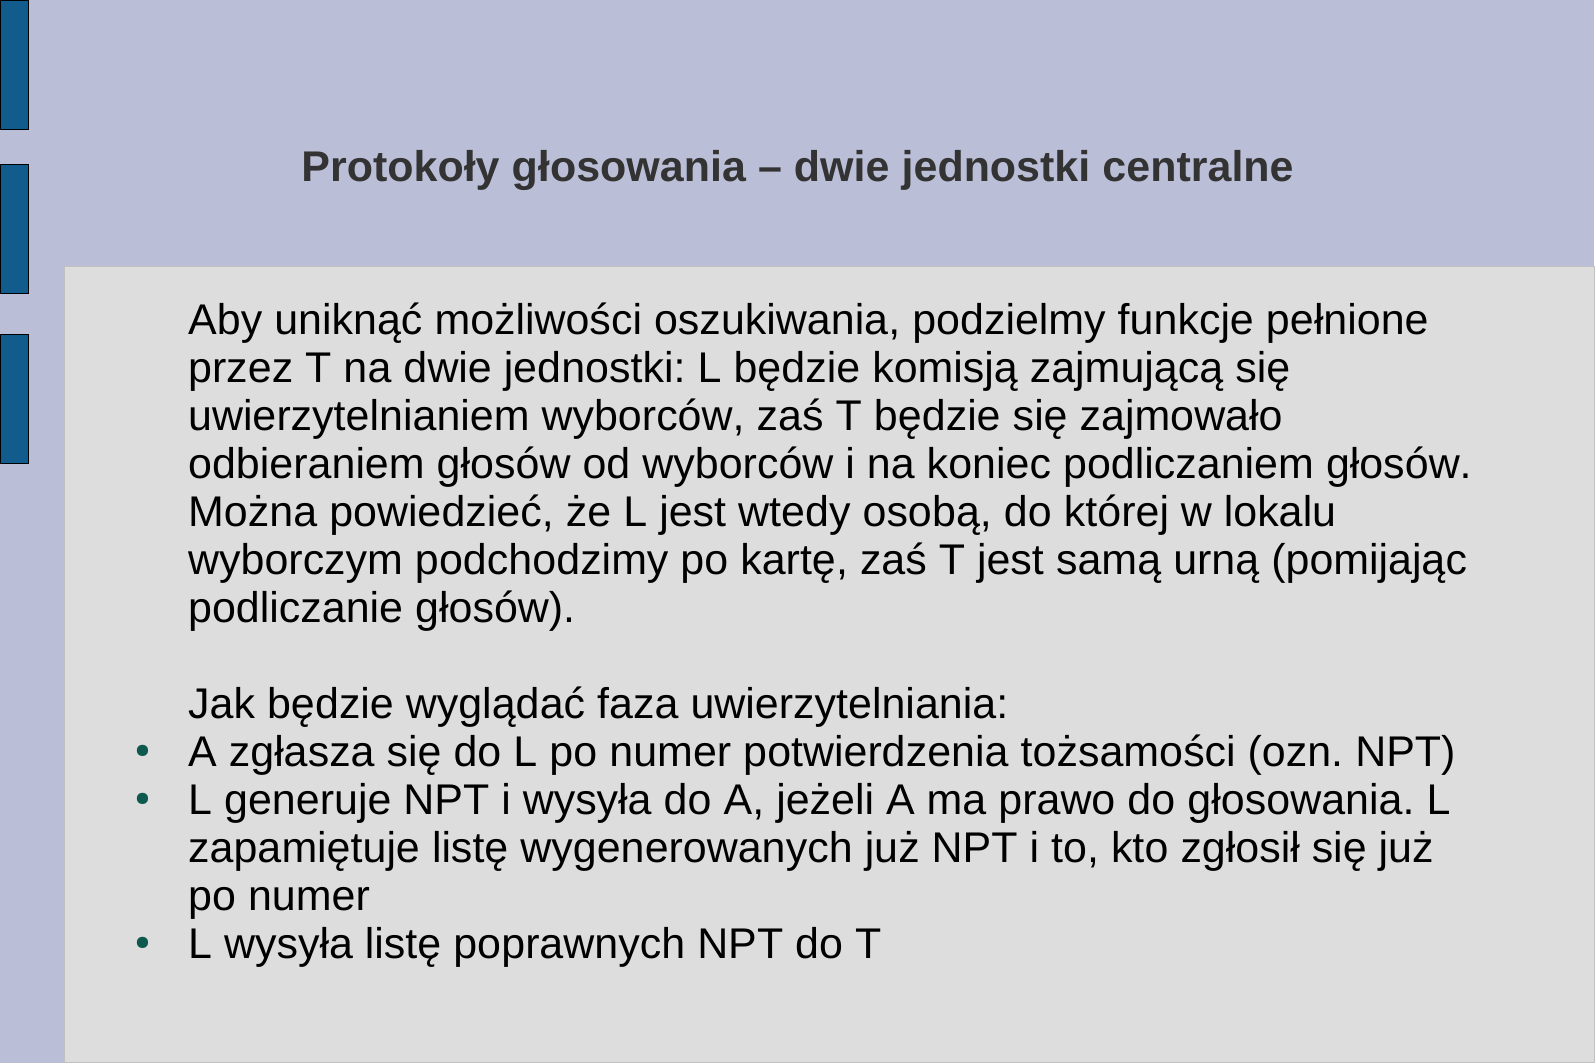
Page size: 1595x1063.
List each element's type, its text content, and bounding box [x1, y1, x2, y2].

list Aby uniknąć możliwości oszukiwania, podzielmy funkcje pełnione przez T na dwie jednostki: L będzie komisją zajmującą się uwierzytelnianiem wyborców, zaś T będzie się zajmowało odbieraniem głosów od wyborców i na koniec podliczaniem głosów. Można powiedzieć, że L jest wtedy osobą, do której w lokalu wyborczym podchodzimy po kartę, zaś T jest samą urną (pomijając podliczanie głosów). Jak będzie wyglądać faza uwierzytelniania: A zgłasza się do L po numer potwierdzenia tożsamości (ozn. NPT) L generuje NPT i wysyła do A, jeżeli A ma prawo do głosowania. L zapamiętuje listę wygenerowanych już NPT i to, kto zgłosił się już po numer L wysyła listę poprawnych NPT do T [117, 295, 1479, 968]
title Protokoły głosowania – dwie jednostki centralne [117, 78, 1479, 256]
